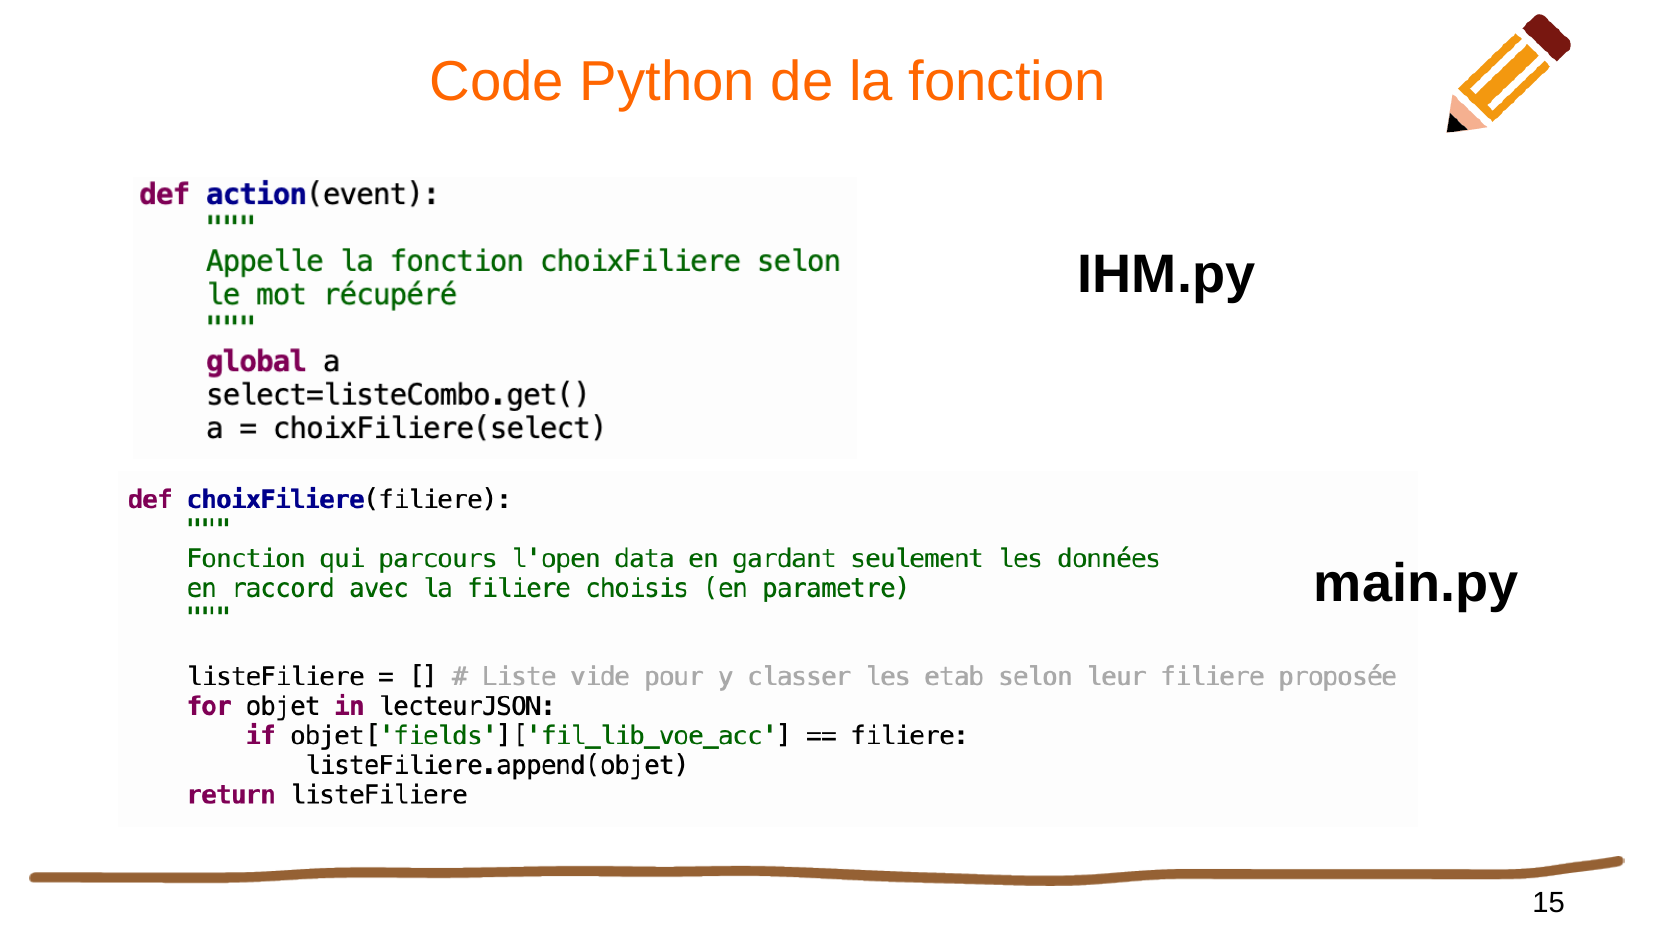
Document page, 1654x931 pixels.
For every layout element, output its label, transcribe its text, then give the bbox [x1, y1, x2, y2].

picture [118, 471, 1418, 827]
picture [133, 177, 857, 459]
title Code Python de la fonction [88, 29, 1447, 133]
picture [29, 856, 1625, 886]
text_box IHM.py [1062, 236, 1329, 312]
text_box main.py [1299, 544, 1565, 621]
picture [1446, 14, 1571, 133]
